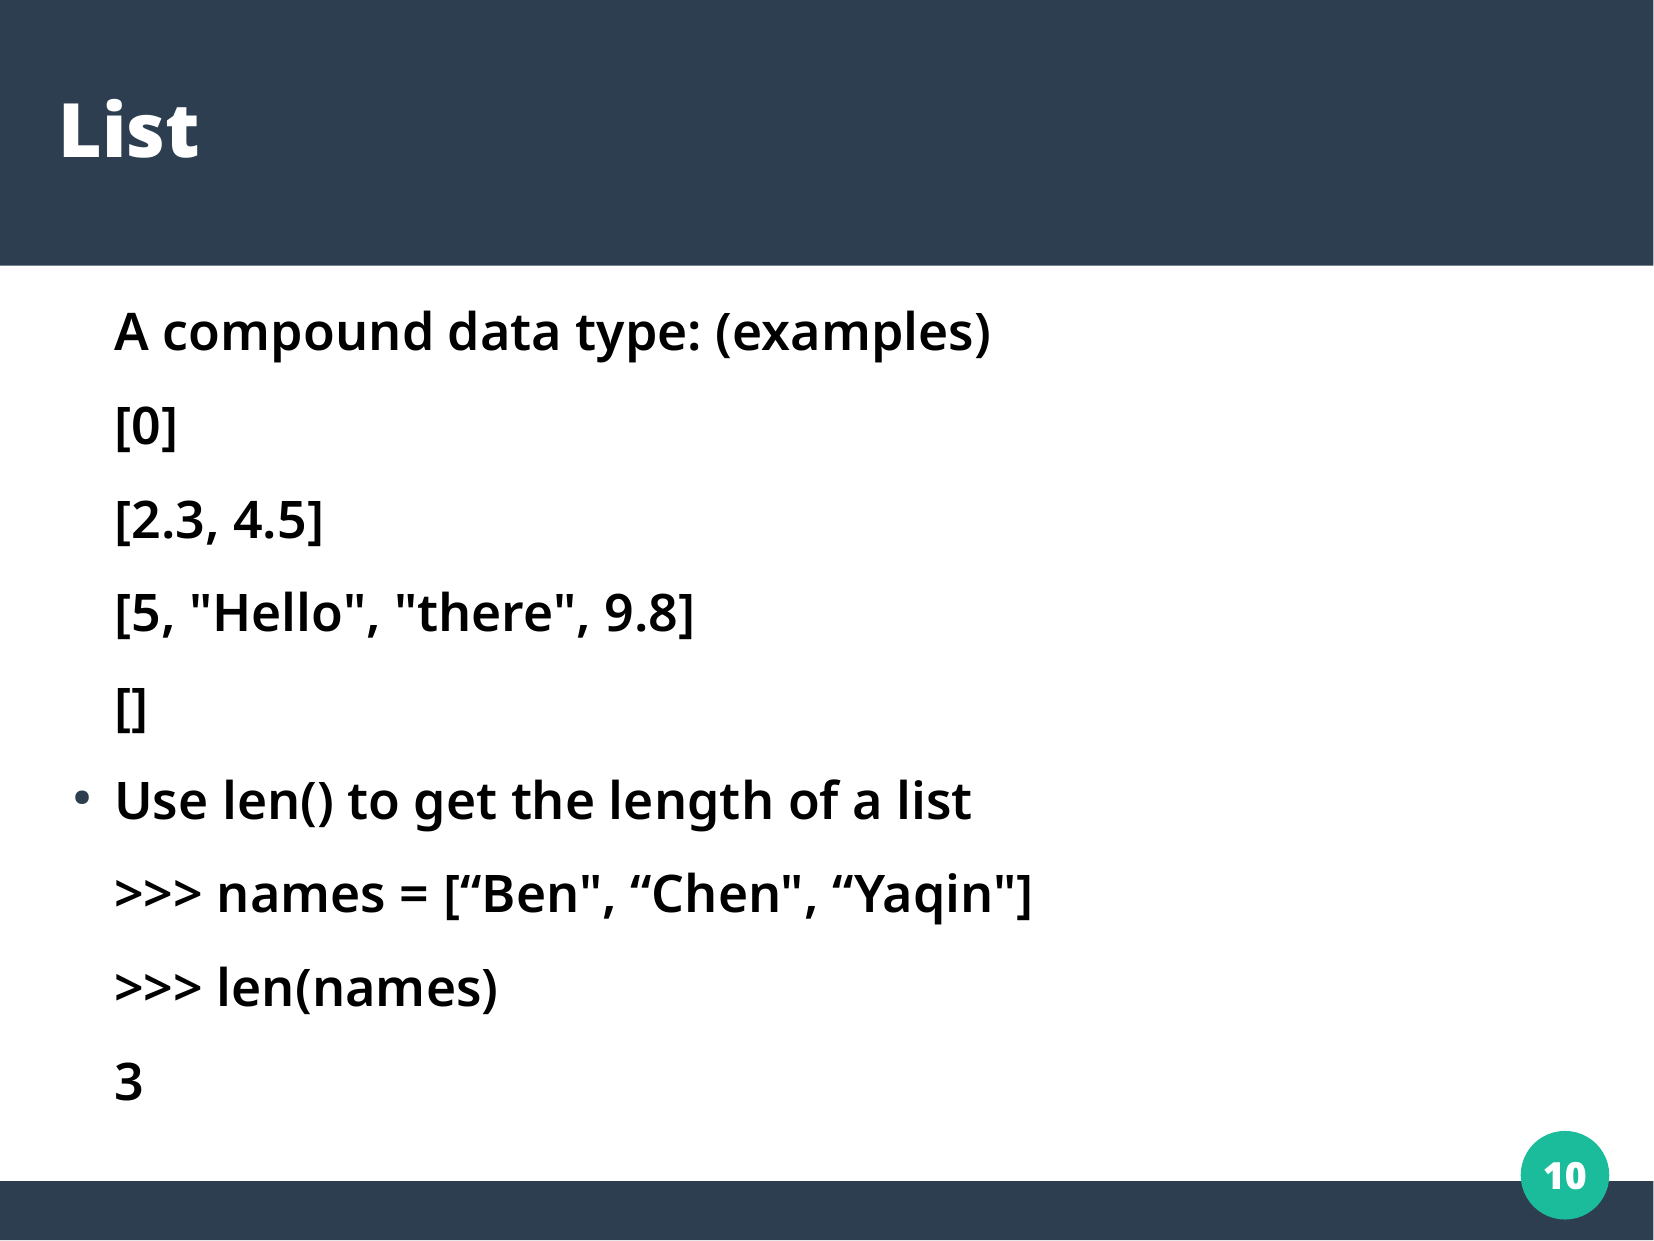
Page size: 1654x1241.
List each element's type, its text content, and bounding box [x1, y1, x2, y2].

list A compound data type: (examples) [0] [2.3, 4.5] [5, "Hello", "there", 9.8] [] Use len() to get the length of a list >>> names = [“Ben", “Chen", “Yaqin"] >>> len(names) 3 [59, 295, 1595, 1123]
title List [59, 49, 1595, 207]
